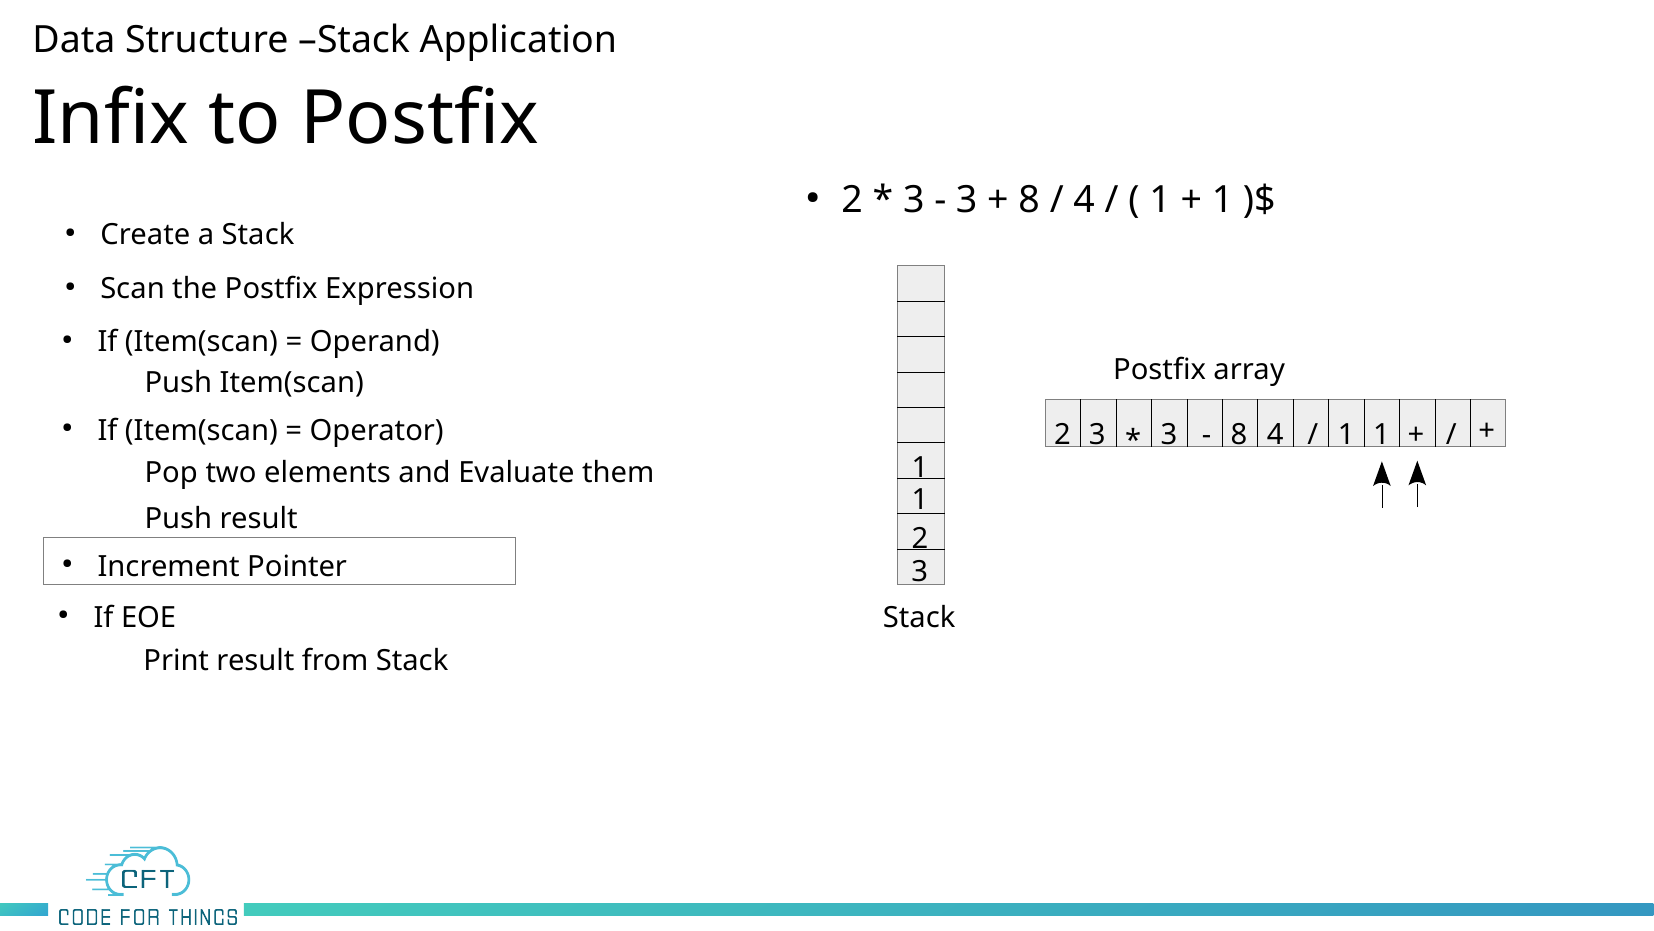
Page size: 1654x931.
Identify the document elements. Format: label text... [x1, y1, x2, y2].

text_box / [1292, 405, 1341, 455]
text_box [1365, 399, 1399, 405]
text_box [43, 537, 47, 585]
text_box 3 [1074, 405, 1123, 455]
text_box 1 [1372, 405, 1407, 455]
text_box [897, 373, 945, 407]
text_box [1436, 399, 1470, 405]
text_box [1223, 399, 1257, 405]
text_box [1152, 399, 1187, 405]
text_box 2 * 3 - 3 + 8 / 4 / ( 1 + 1 )$ [791, 165, 1377, 225]
text_box Pop two elements and Evaluate them [94, 443, 709, 502]
text_box [1188, 399, 1222, 405]
text_box [897, 265, 945, 301]
text_box 1 [1341, 405, 1372, 455]
text_box [897, 337, 945, 372]
text_box 2 [1039, 405, 1074, 455]
text_box Push result [94, 490, 426, 550]
text_box Scan the Postfix Expression [50, 259, 537, 319]
text_box [1081, 399, 1116, 405]
text_box If (Item(scan) = Operand) [47, 312, 491, 373]
text_box 3 [1145, 405, 1187, 455]
text_box If (Item(scan) = Operator) [47, 401, 496, 461]
text_box 1 [896, 489, 945, 521]
text_box 4 [1252, 405, 1292, 455]
text_box + [1463, 401, 1518, 451]
text_box Push Item(scan) [94, 373, 426, 401]
text_box [1117, 399, 1151, 411]
text_box [1258, 399, 1293, 405]
text_box Increment Pointer [47, 537, 621, 597]
text_box Postfix array [1098, 340, 1312, 390]
text_box Create a Stack [50, 206, 355, 266]
text_box 2 [896, 521, 945, 559]
title Data Structure –Stack Application Infix to Postfix [32, 12, 1536, 166]
text_box [1329, 399, 1364, 405]
text_box - [1187, 405, 1236, 455]
text_box 1 [896, 439, 945, 489]
text_box [897, 408, 945, 439]
text_box [1400, 399, 1435, 405]
text_box Stack [868, 588, 979, 638]
text_box * [1110, 411, 1159, 461]
text_box 3 [896, 559, 945, 593]
picture [59, 846, 237, 925]
text_box If EOE [43, 588, 375, 638]
text_box + [1407, 405, 1431, 455]
text_box [1045, 399, 1080, 405]
text_box / [1431, 405, 1471, 455]
text_box [1294, 399, 1328, 405]
text_box 8 [1236, 405, 1252, 455]
text_box Print result from Stack [93, 631, 615, 691]
text_box [897, 302, 945, 336]
